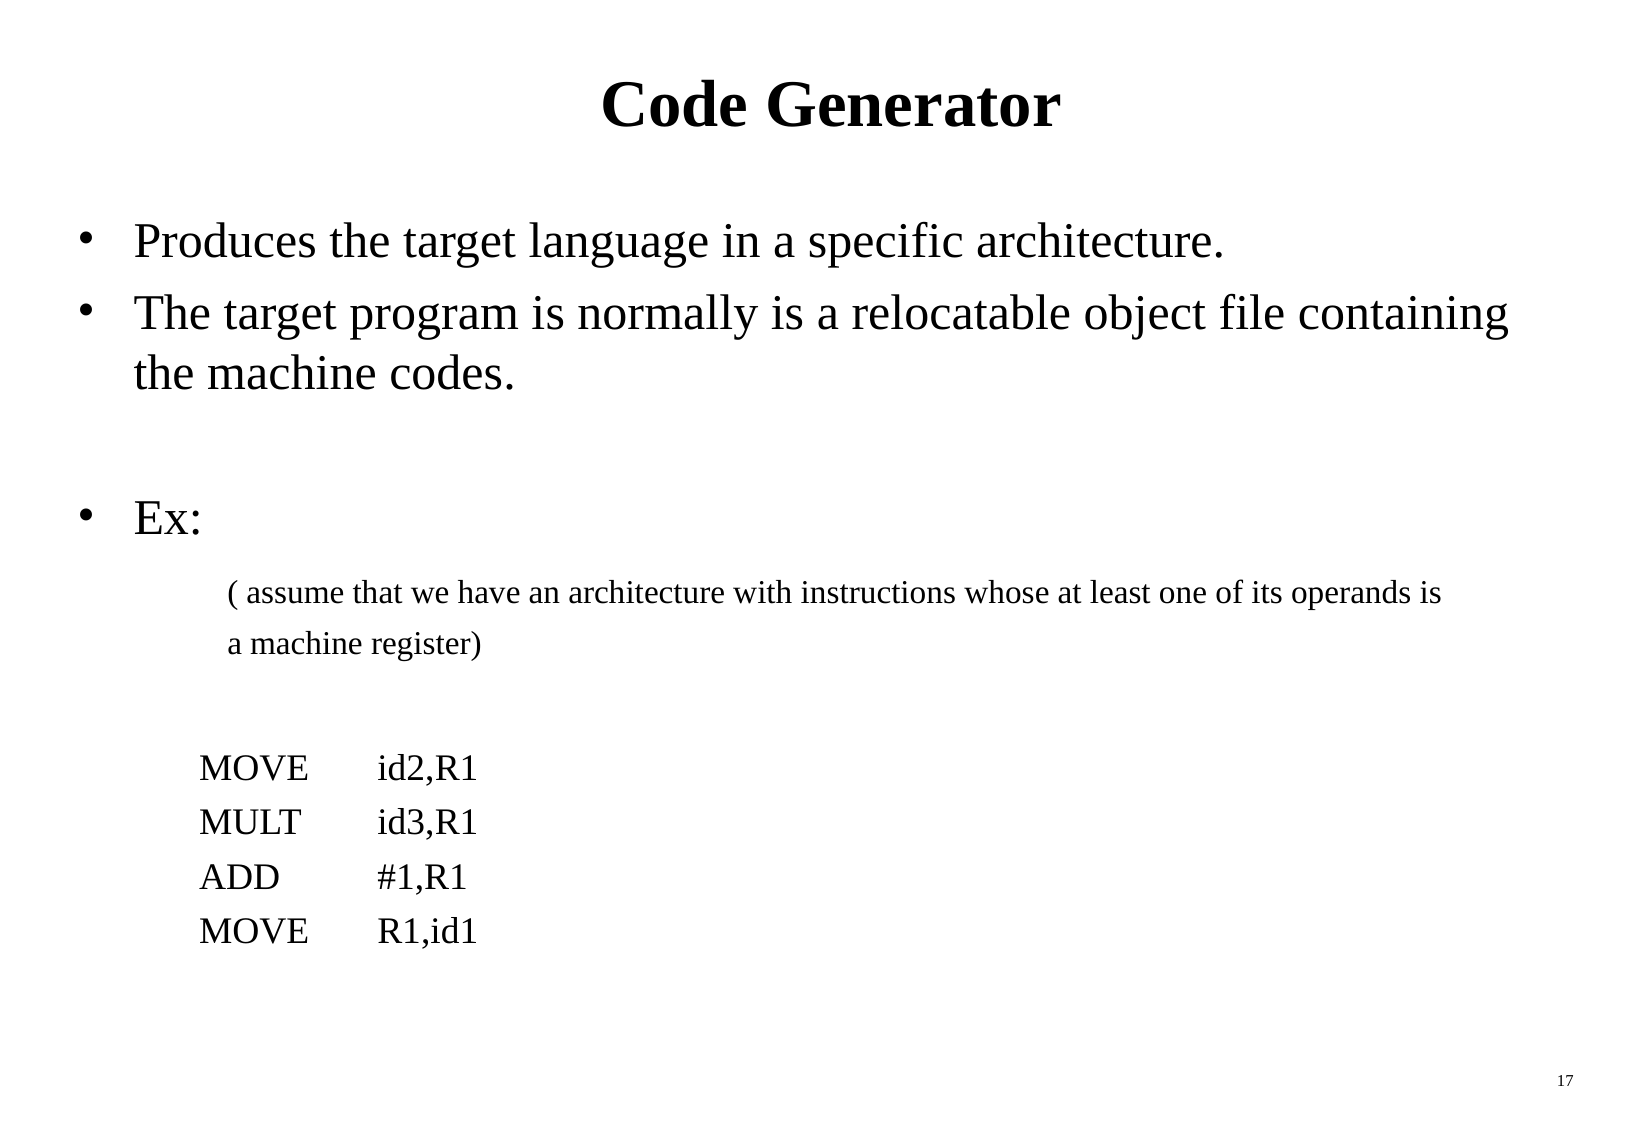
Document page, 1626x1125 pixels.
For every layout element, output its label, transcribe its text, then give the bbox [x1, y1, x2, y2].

title Code Generator [62, 24, 1600, 175]
text_box <number> [1250, 1062, 1589, 1101]
list Produces the target language in a specific architecture. The target program is normally is a relocatable object file containing the machine codes. Ex: ( assume that we have an architecture with instructions whose at least one of its operands is a machine register) MOVE id2,R1 MULT id3,R1 ADD #1,R1 MOVE R1,id1 [62, 199, 1600, 1038]
